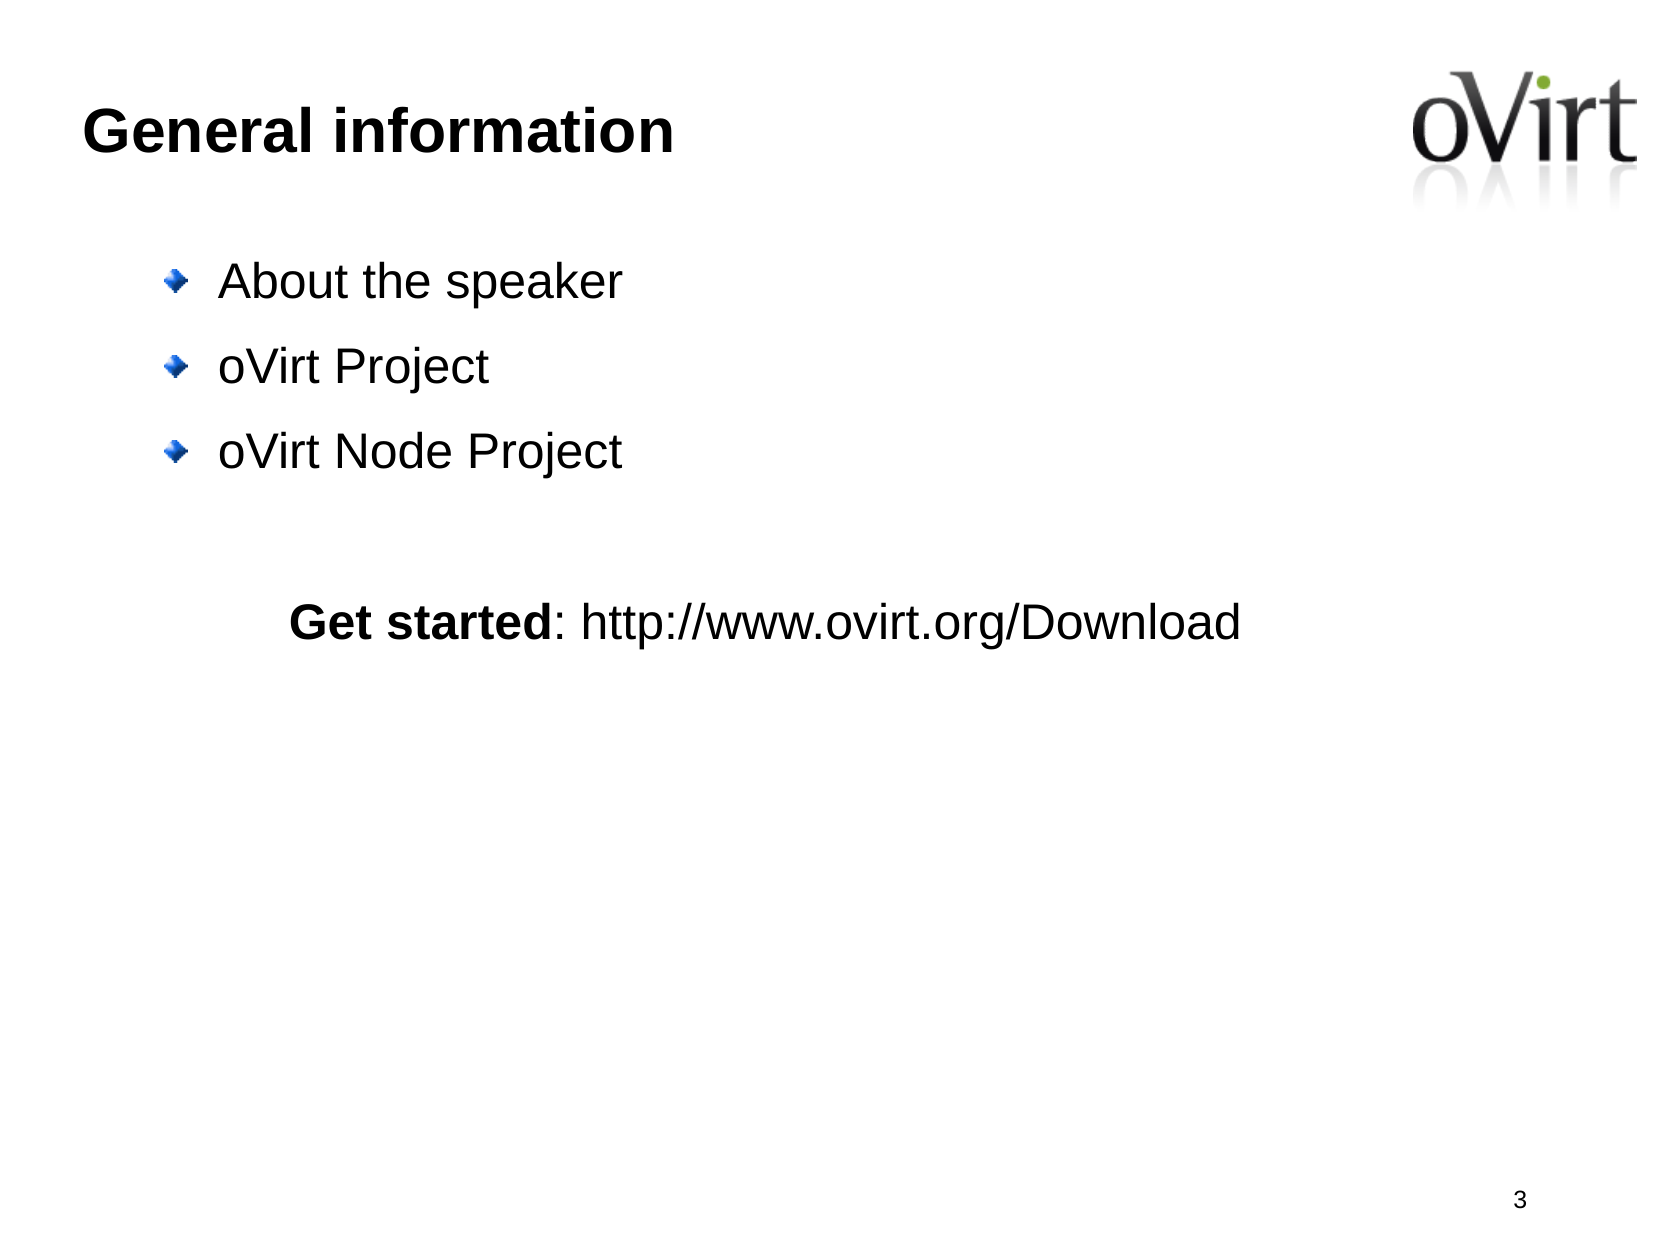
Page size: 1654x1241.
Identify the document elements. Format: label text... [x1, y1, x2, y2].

title General information [82, 37, 1303, 226]
list About the speaker oVirt Project oVirt Node Project Get started: http://www.ovirt.org/Download [146, 253, 1342, 1047]
picture [1413, 63, 1637, 212]
